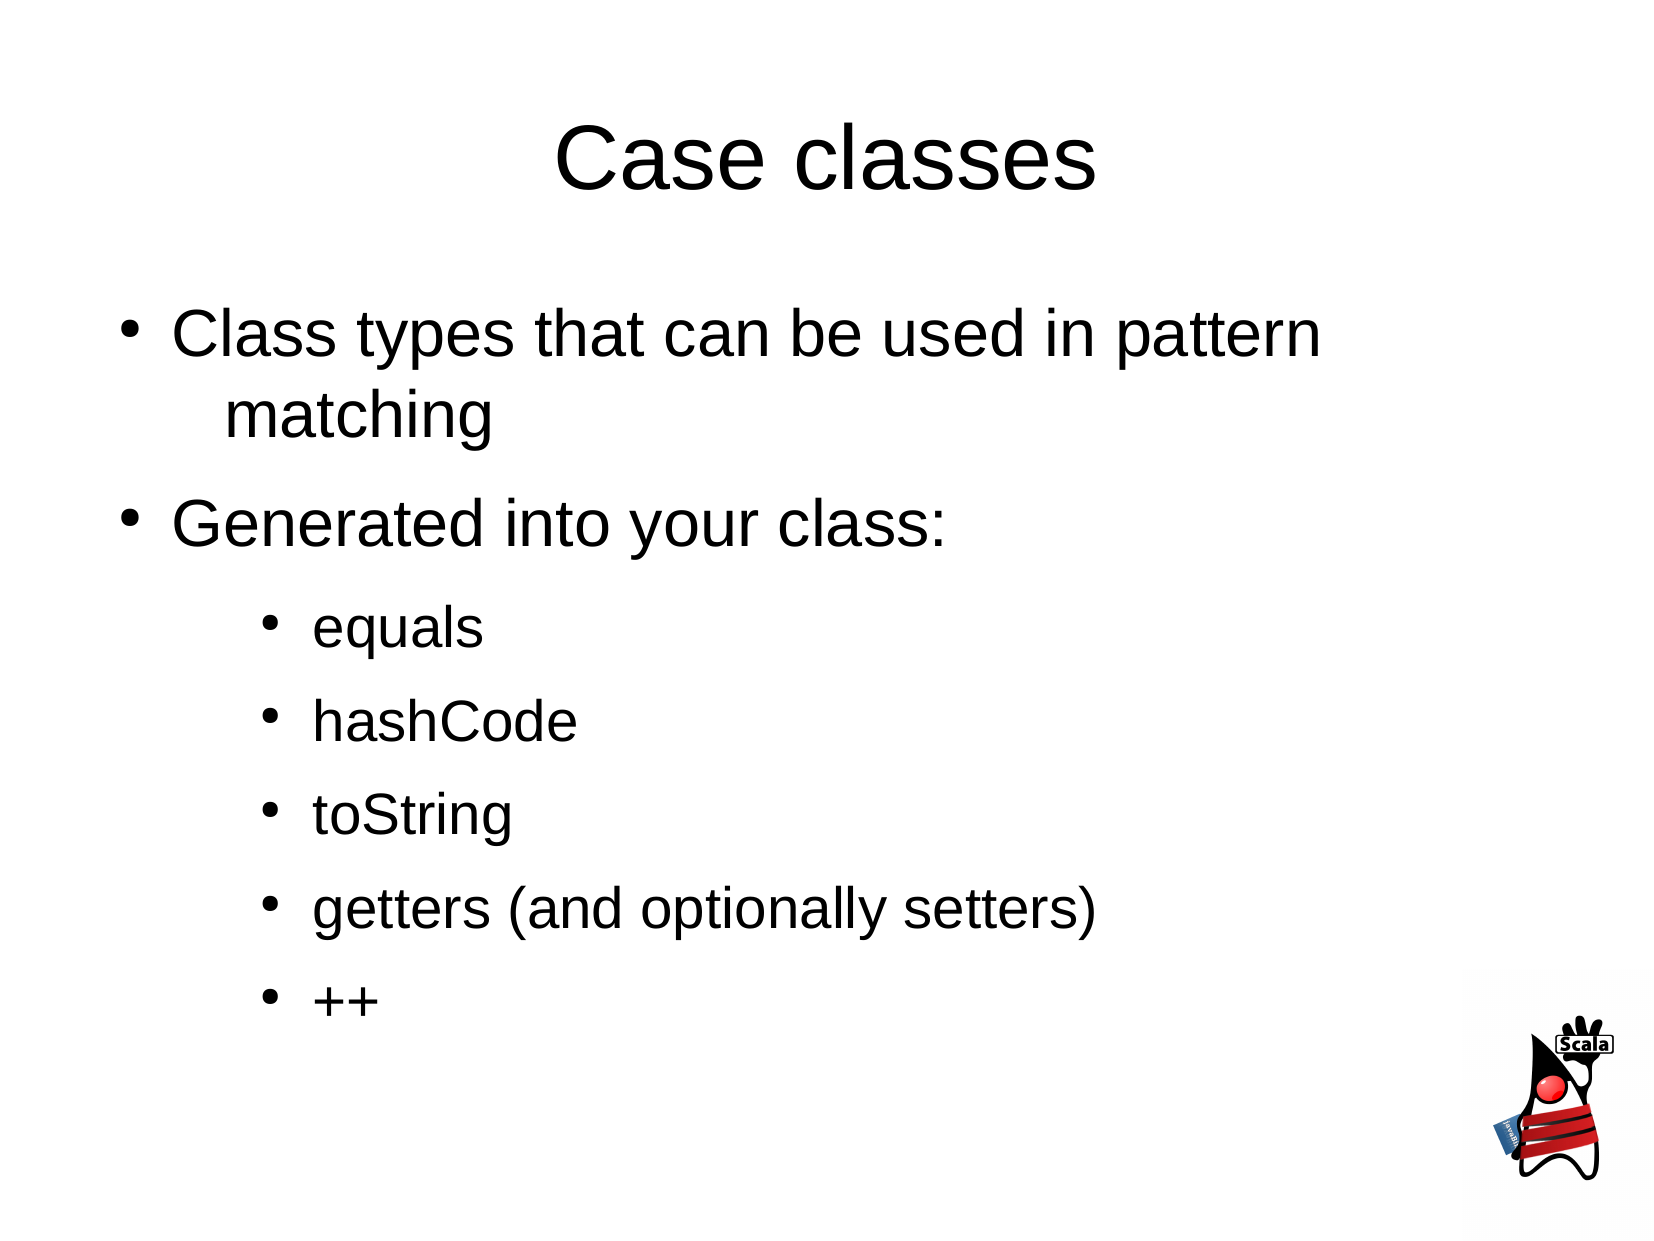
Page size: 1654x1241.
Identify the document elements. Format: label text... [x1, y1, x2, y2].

list Class types that can be used in pattern matching Generated into your class: equals hashCode toString getters (and optionally setters) ++ [82, 290, 1571, 1109]
title Case classes [82, 56, 1571, 250]
